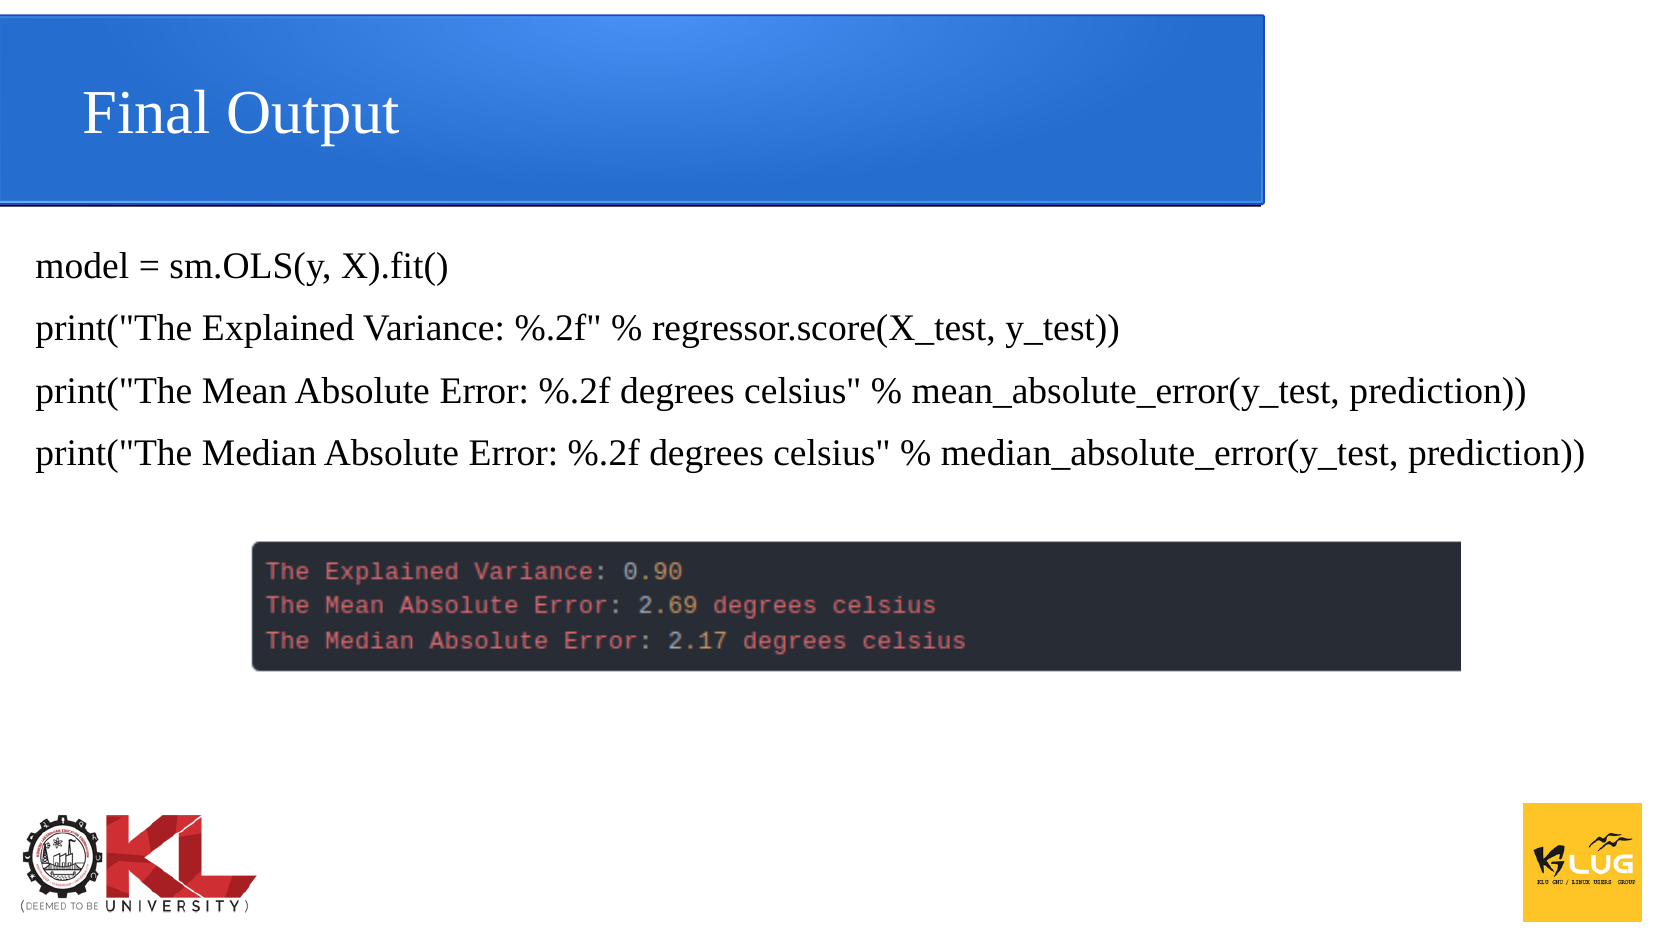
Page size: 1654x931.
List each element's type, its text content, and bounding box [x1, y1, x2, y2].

picture [217, 514, 1461, 709]
picture [10, 803, 260, 922]
list model = sm.OLS(y, X).fit() print("The Explained Variance: %.2f" % regressor.score(X_test, y_test)) print("The Mean Absolute Error: %.2f degrees celsius" % mean_absolute_error(y_test, prediction)) print("The Median Absolute Error: %.2f degrees celsius" % median_absolute_error(y_test, prediction)) [35, 224, 1642, 764]
picture [1523, 803, 1642, 922]
title Final Output [82, 35, 1235, 189]
